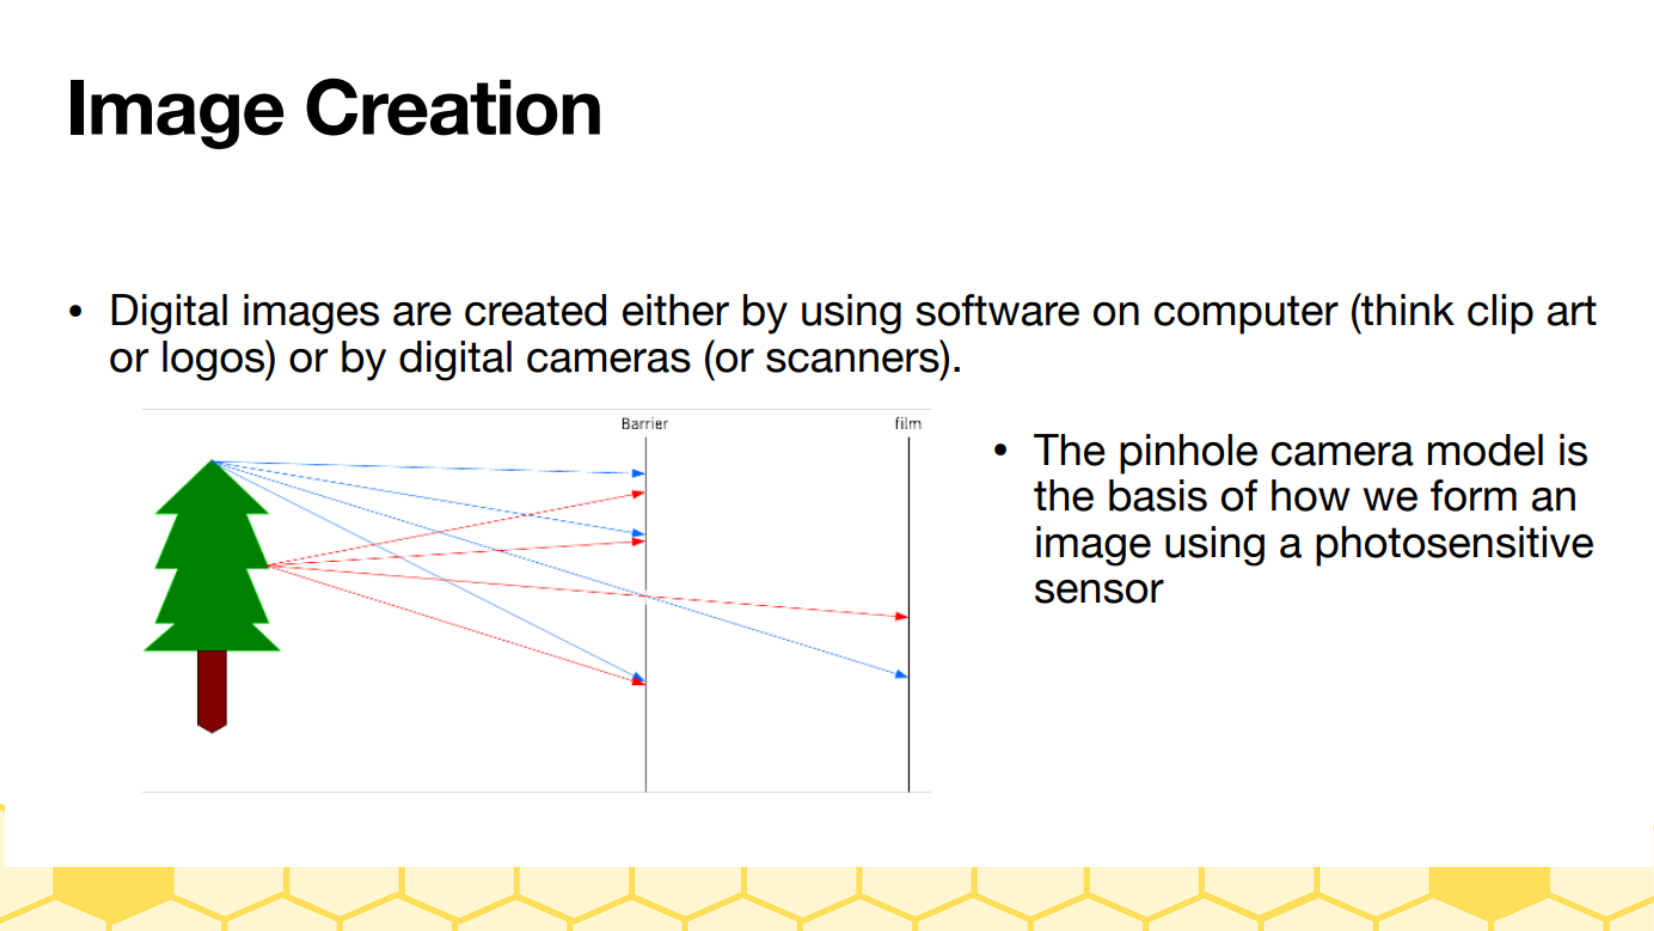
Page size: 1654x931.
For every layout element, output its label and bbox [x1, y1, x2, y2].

picture [5, 68, 1654, 867]
